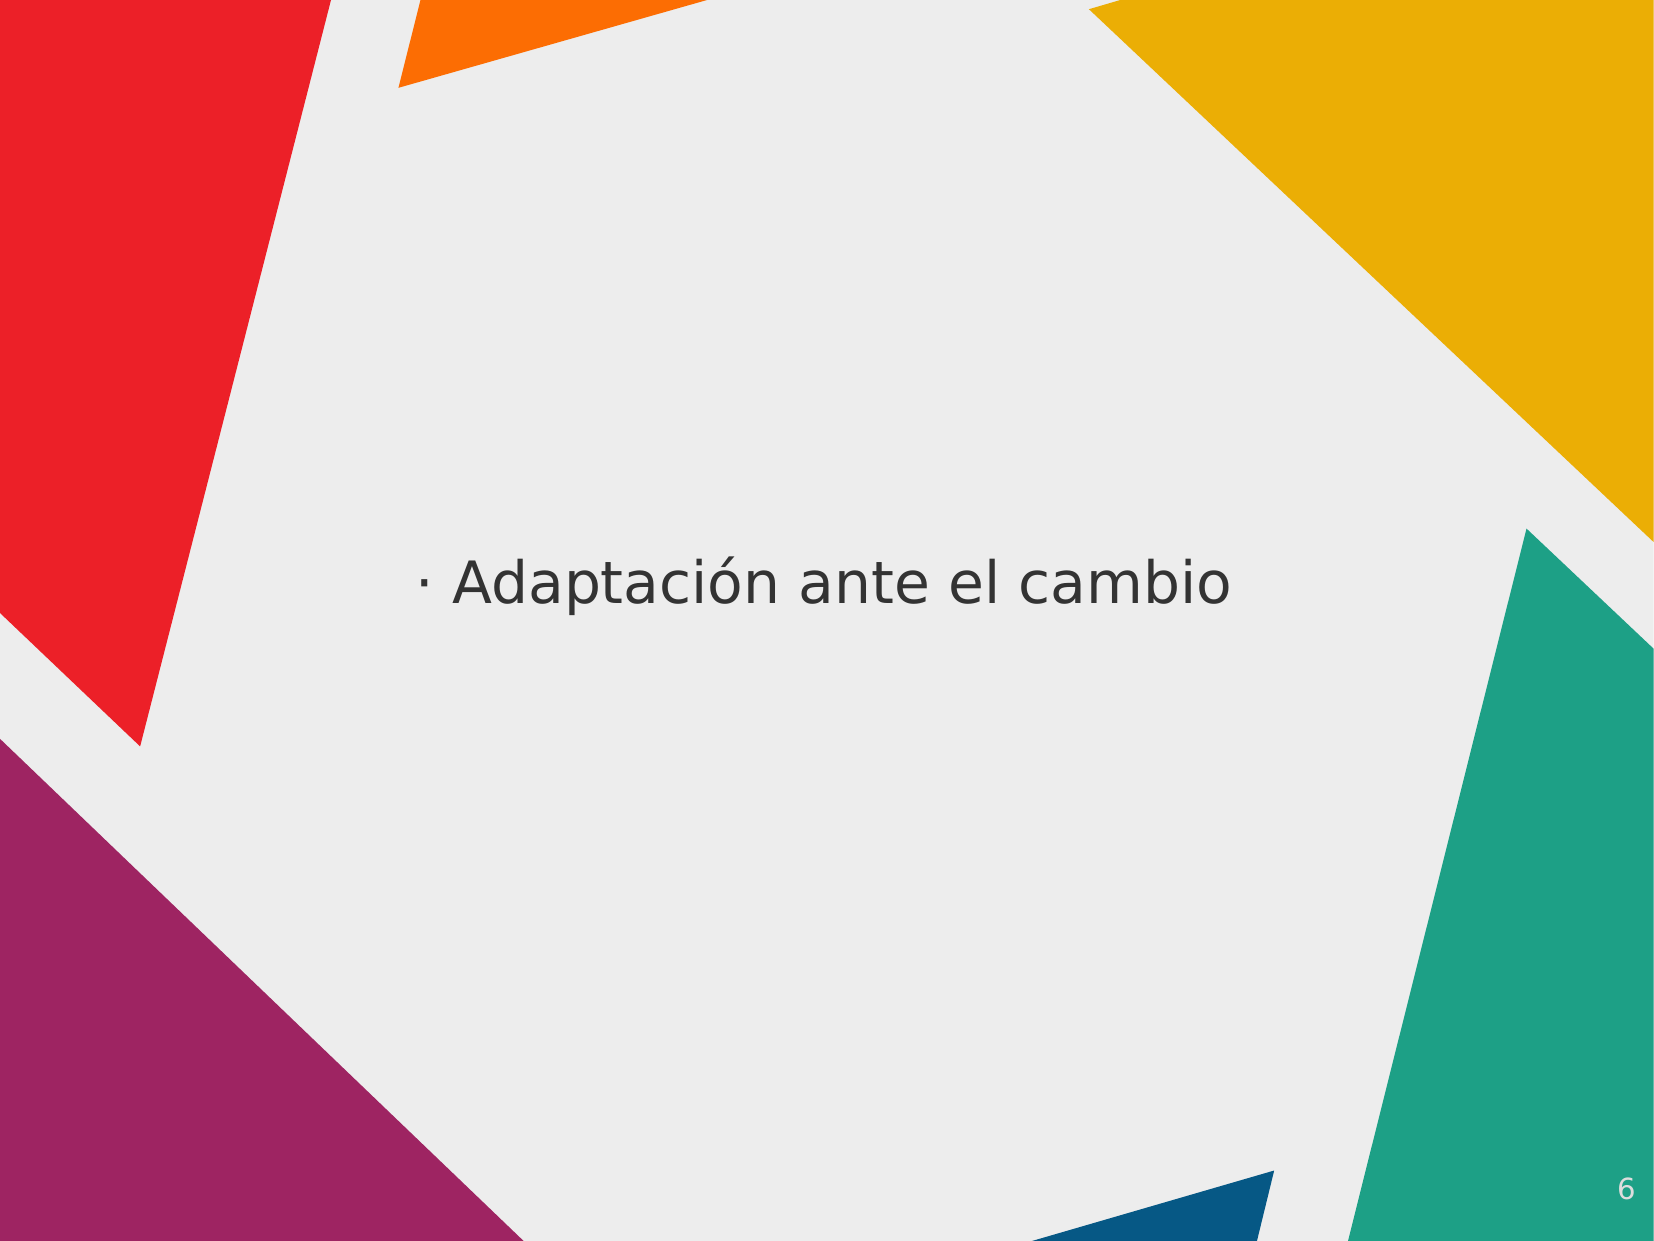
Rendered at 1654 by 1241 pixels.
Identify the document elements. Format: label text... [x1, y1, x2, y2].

title · Adaptación ante el cambio [283, 480, 1366, 688]
